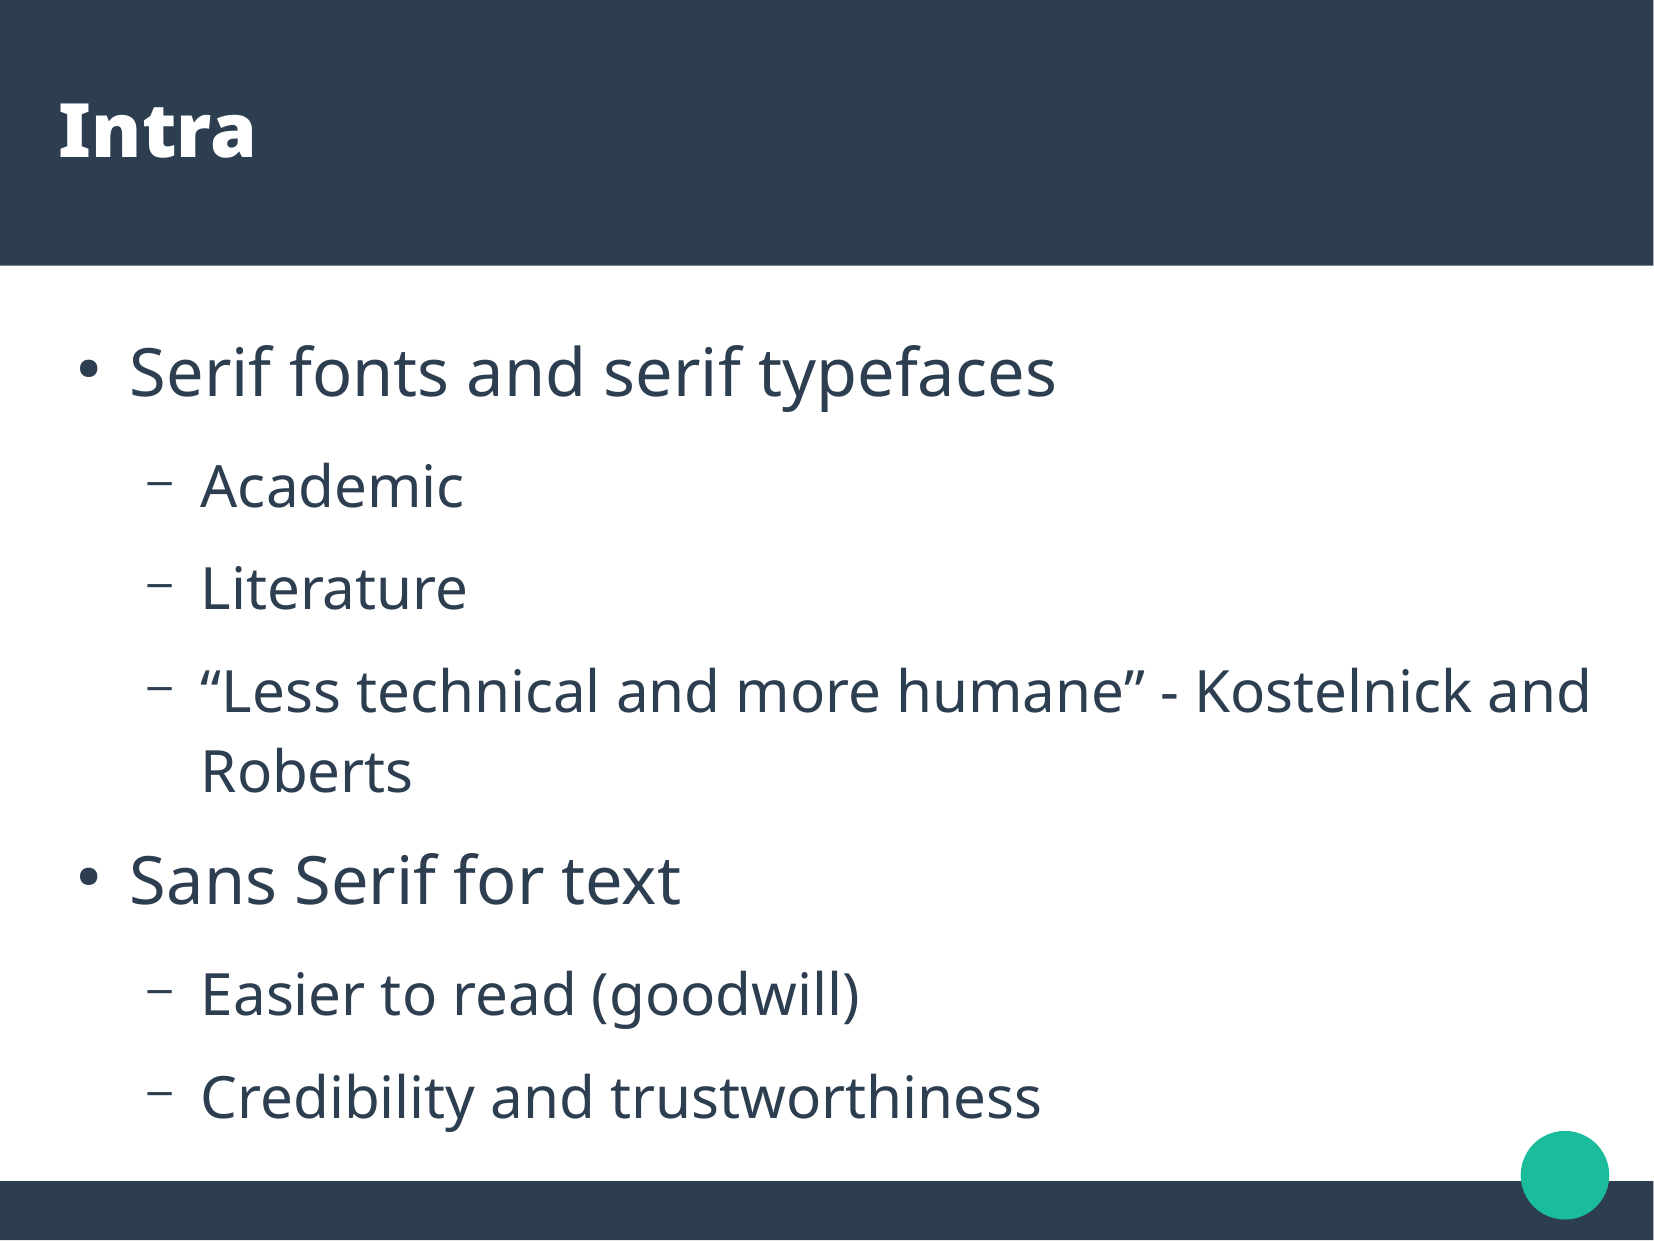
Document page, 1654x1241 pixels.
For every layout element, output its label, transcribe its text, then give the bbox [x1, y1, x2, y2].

title Intra [59, 49, 1595, 207]
list Serif fonts and serif typefaces Academic Literature “Less technical and more humane” - Kostelnick and Roberts Sans Serif for text Easier to read (goodwill) Credibility and trustworthiness [59, 324, 1595, 1152]
